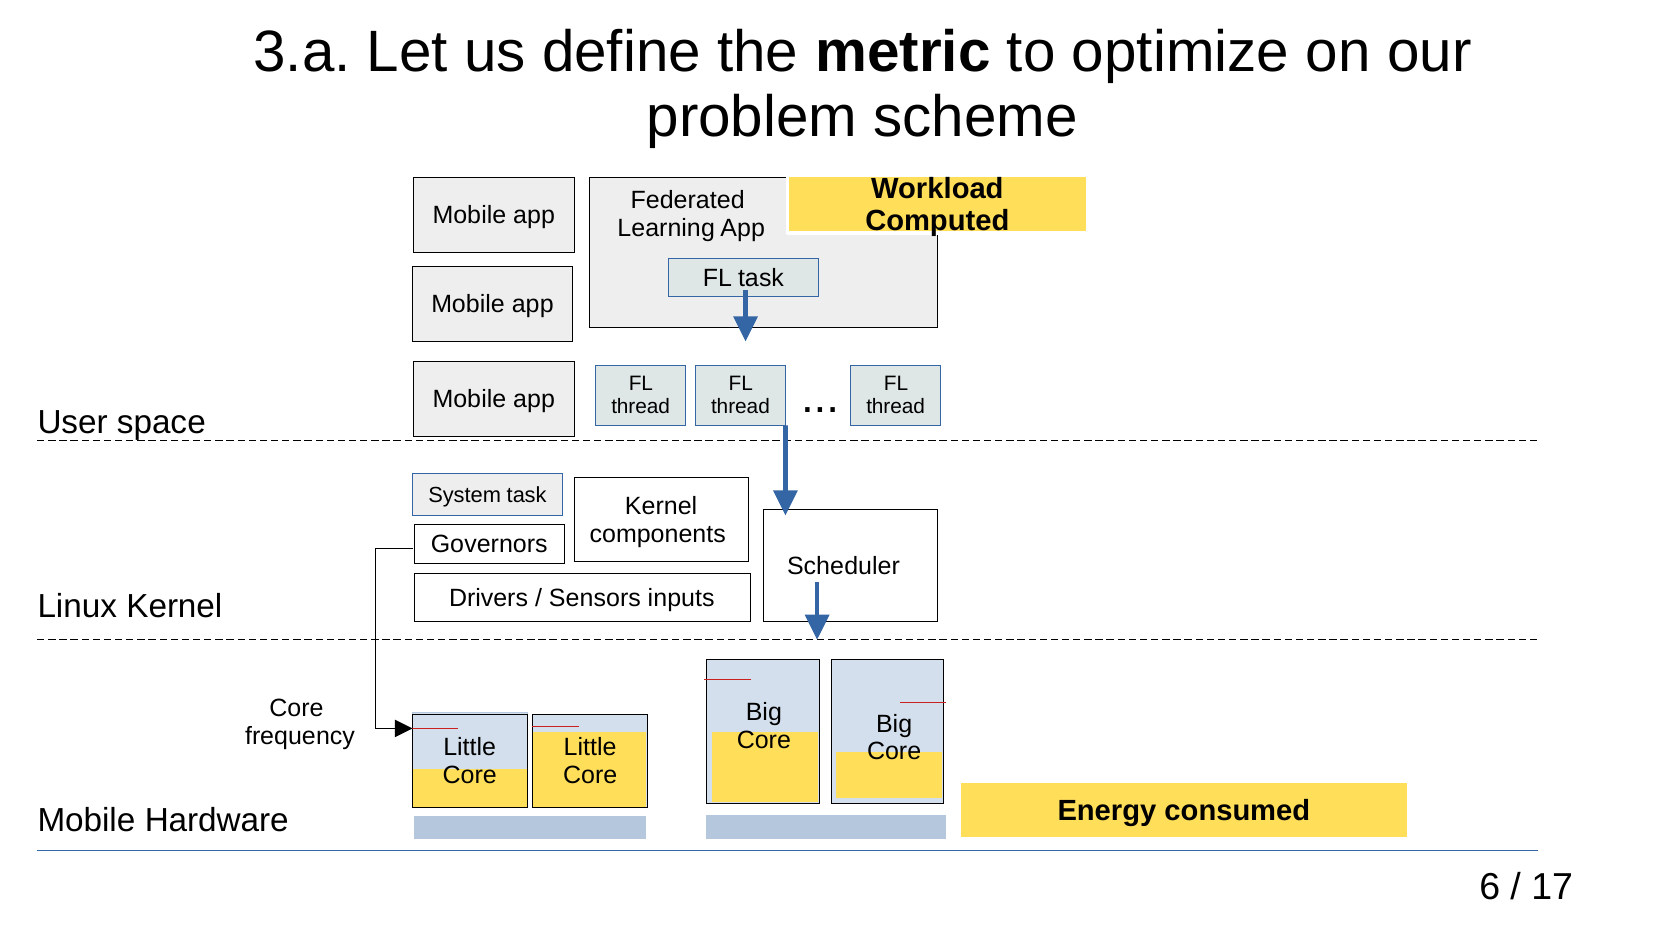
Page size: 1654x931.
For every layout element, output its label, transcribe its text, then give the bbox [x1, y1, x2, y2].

text_box [414, 816, 646, 839]
text_box Little Core [412, 714, 528, 808]
text_box Kernel components [574, 477, 749, 562]
text_box Big Core [706, 679, 822, 772]
text_box FL thread [595, 365, 686, 426]
text_box [831, 659, 944, 804]
text_box Mobile Hardware [37, 789, 376, 851]
text_box FL task [668, 258, 819, 297]
text_box 6 / 17 [1464, 858, 1653, 929]
title 3.a. Let us define the metric to optimize on our problem scheme [225, 0, 1501, 169]
text_box Mobile app [412, 266, 573, 342]
text_box [706, 815, 946, 839]
text_box [589, 177, 938, 328]
text_box [706, 659, 820, 679]
text_box Core frequency [225, 702, 376, 741]
text_box Little Core [532, 714, 648, 808]
text_box Mobile app [413, 361, 575, 437]
text_box Mobile app [413, 177, 575, 253]
text_box Federated Learning App [599, 195, 784, 233]
text_box FL thread [850, 365, 941, 426]
text_box User space [37, 403, 301, 441]
text_box FL thread [695, 365, 786, 426]
text_box Linux Kernel [37, 586, 301, 625]
text_box Governors [414, 524, 565, 564]
text_box [706, 772, 820, 804]
text_box Drivers / Sensors inputs [414, 573, 751, 622]
text_box Scheduler [763, 509, 938, 622]
text_box Workload Computed [787, 175, 1088, 233]
text_box Big Core [836, 690, 952, 784]
text_box System task [412, 473, 563, 516]
text_box ... [781, 359, 859, 435]
text_box Energy consumed [959, 781, 1410, 839]
